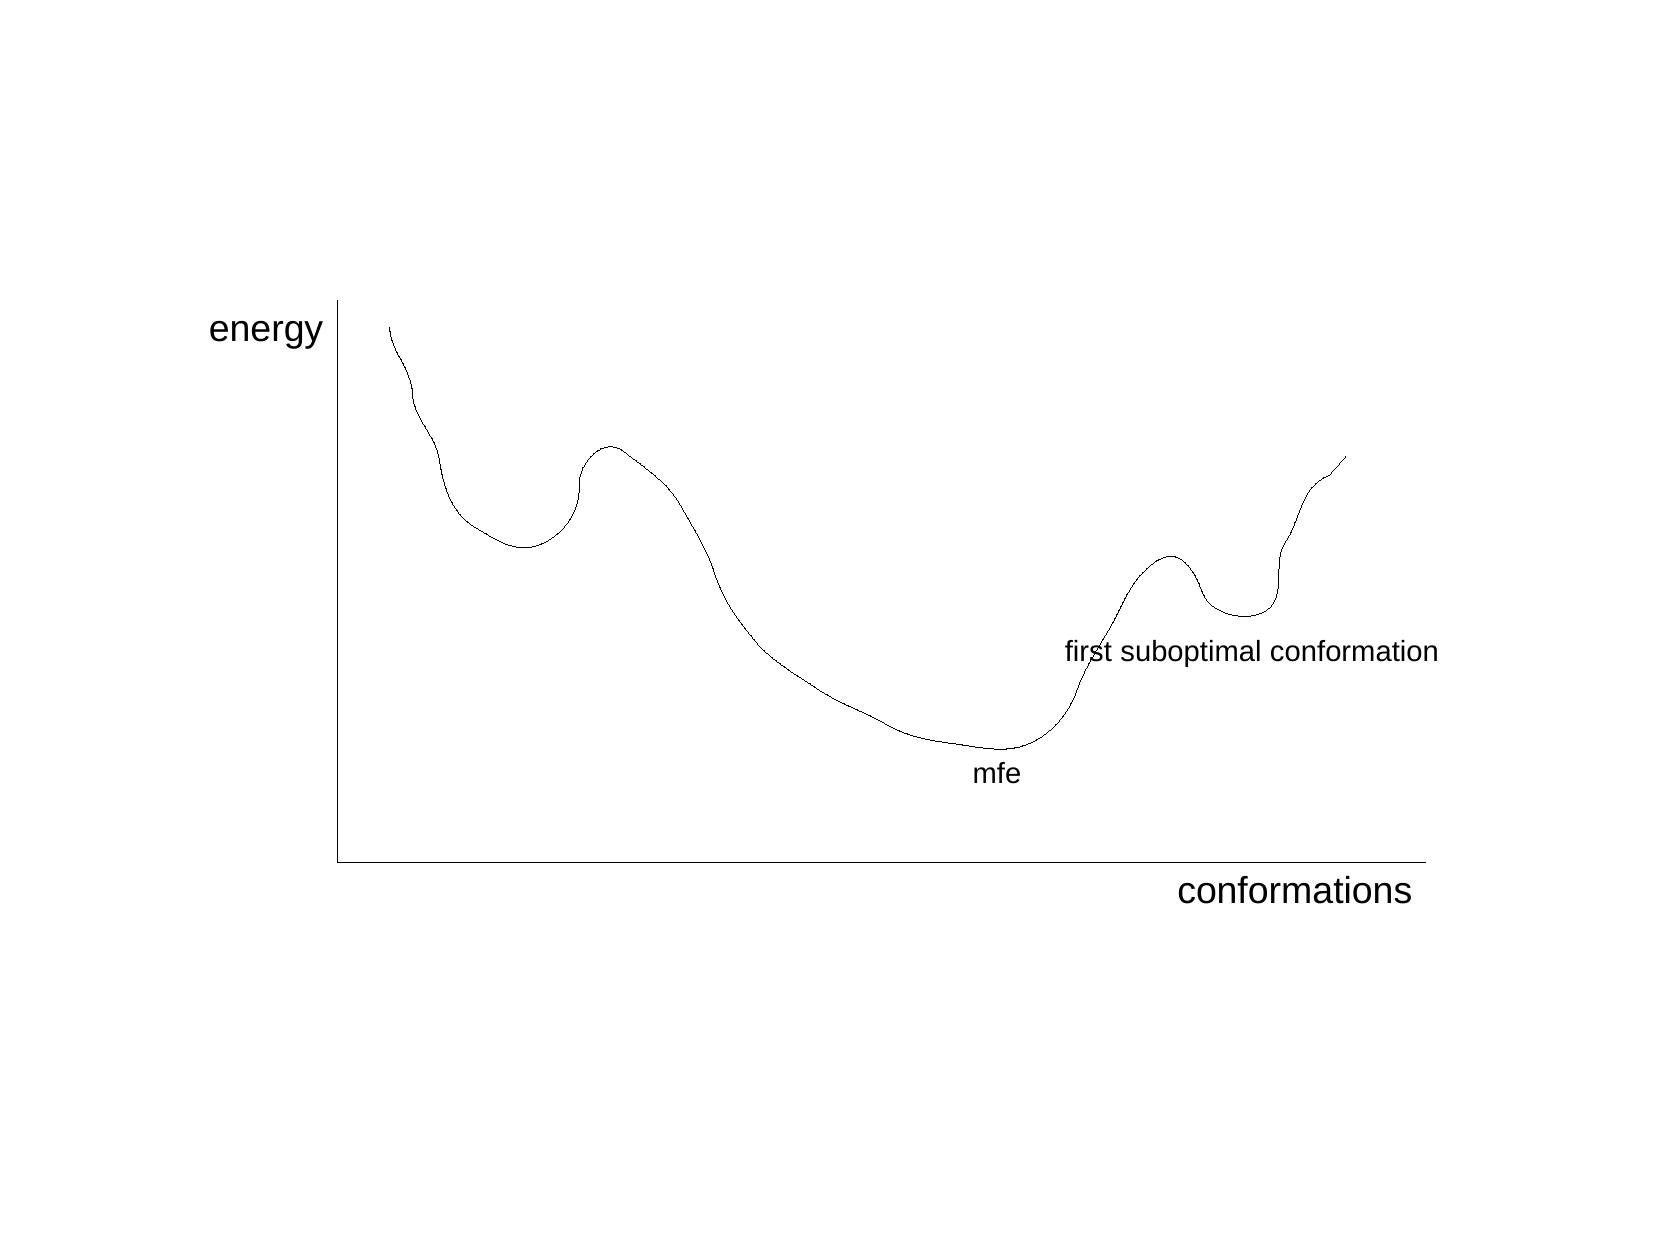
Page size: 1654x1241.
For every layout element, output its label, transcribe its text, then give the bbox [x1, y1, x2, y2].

text_box mfe [957, 750, 1051, 798]
text_box first suboptimal conformation [1050, 627, 1455, 676]
text_box conformations [1162, 862, 1428, 920]
text_box energy [194, 300, 338, 357]
